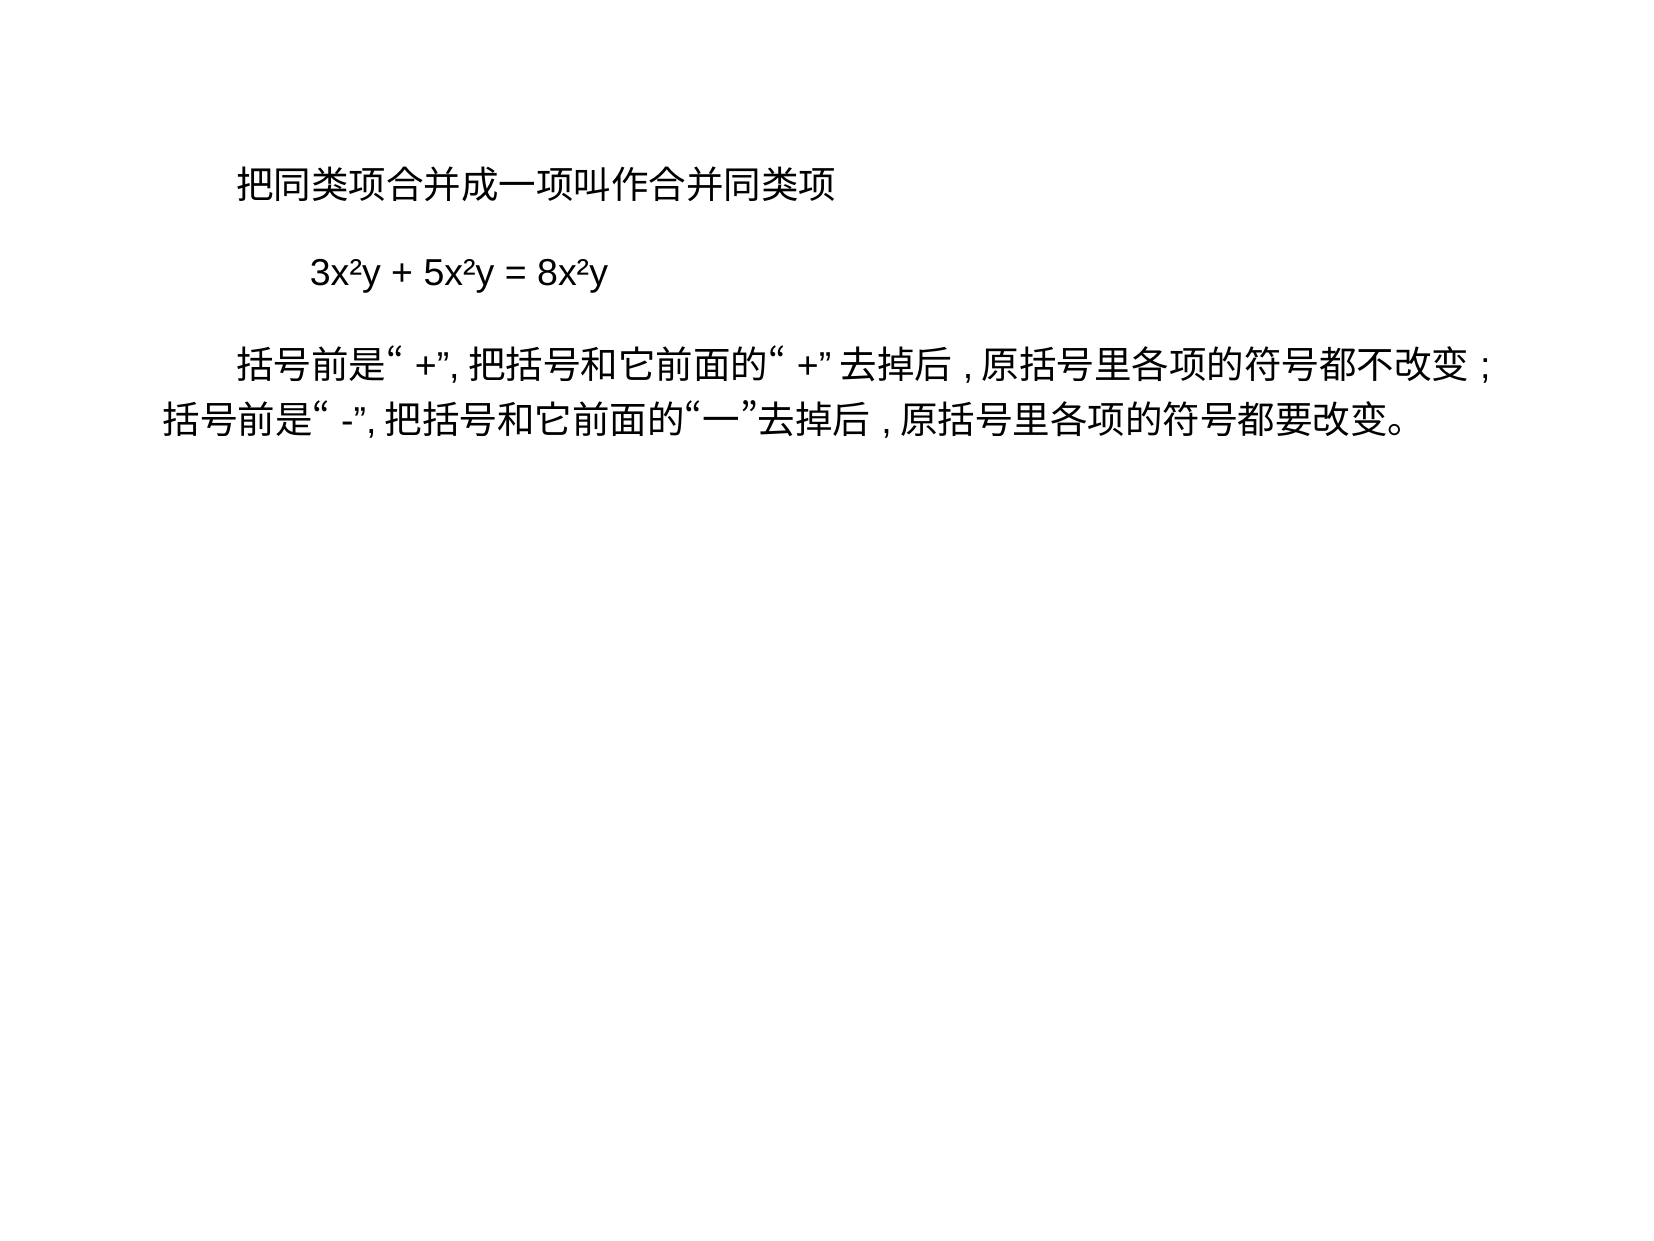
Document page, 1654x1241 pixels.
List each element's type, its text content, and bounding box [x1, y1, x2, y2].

text_box 把同类项合并成一项叫作合并同类项 3x²y + 5x²y = 8x²y 括号前是“+”,把括号和它前面的“+”去掉后,原括号里各项的符号都不改变;括号前是“-”,把括号和它前面的“一”去掉后,原括号里各项的符号都要改变。 [147, 147, 1506, 541]
